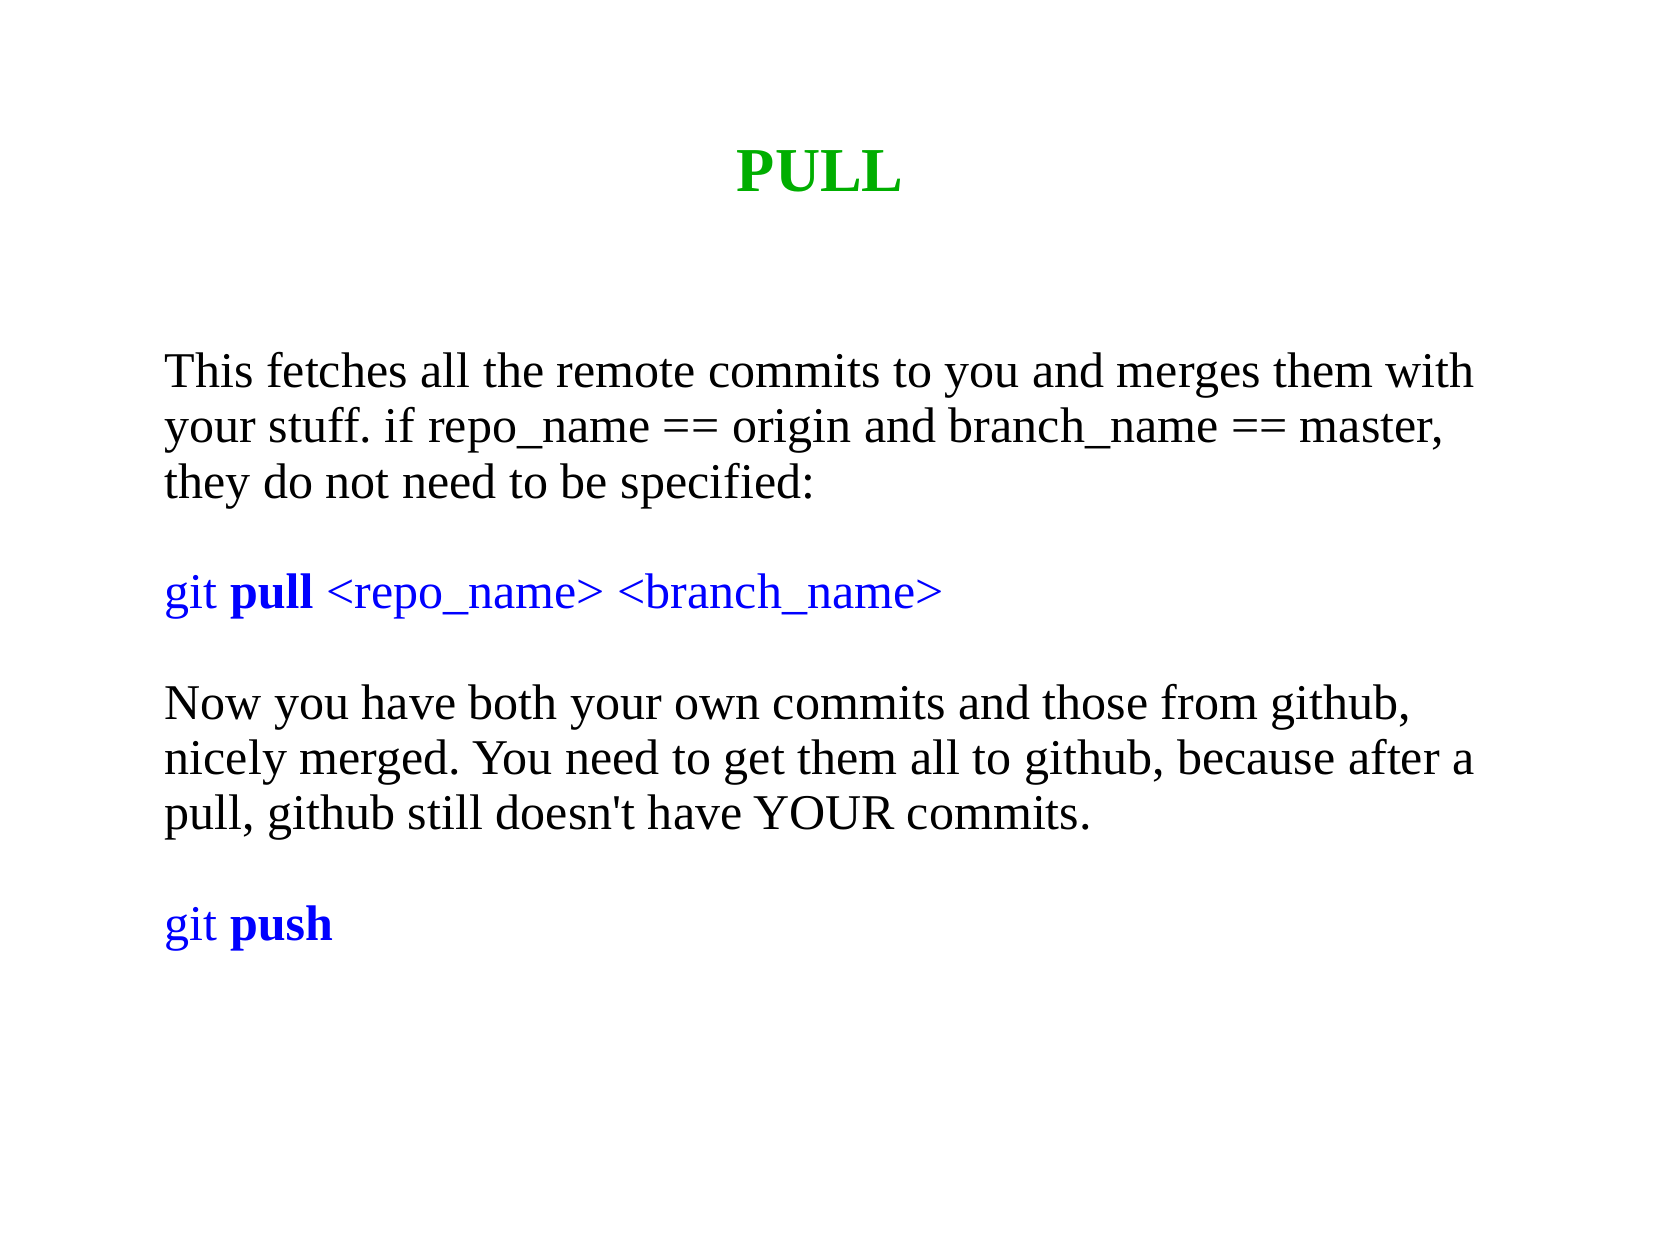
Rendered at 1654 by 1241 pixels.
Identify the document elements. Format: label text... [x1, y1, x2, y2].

text_box PULL This fetches all the remote commits to you and merges them with your stuff. if repo_name == origin and branch_name == master, they do not need to be specified: git pull <repo_name> <branch_name> Now you have both your own commits and those from github, nicely merged. You need to get them all to github, because after a pull, github still doesn't have YOUR commits. git push [150, 45, 1516, 1186]
